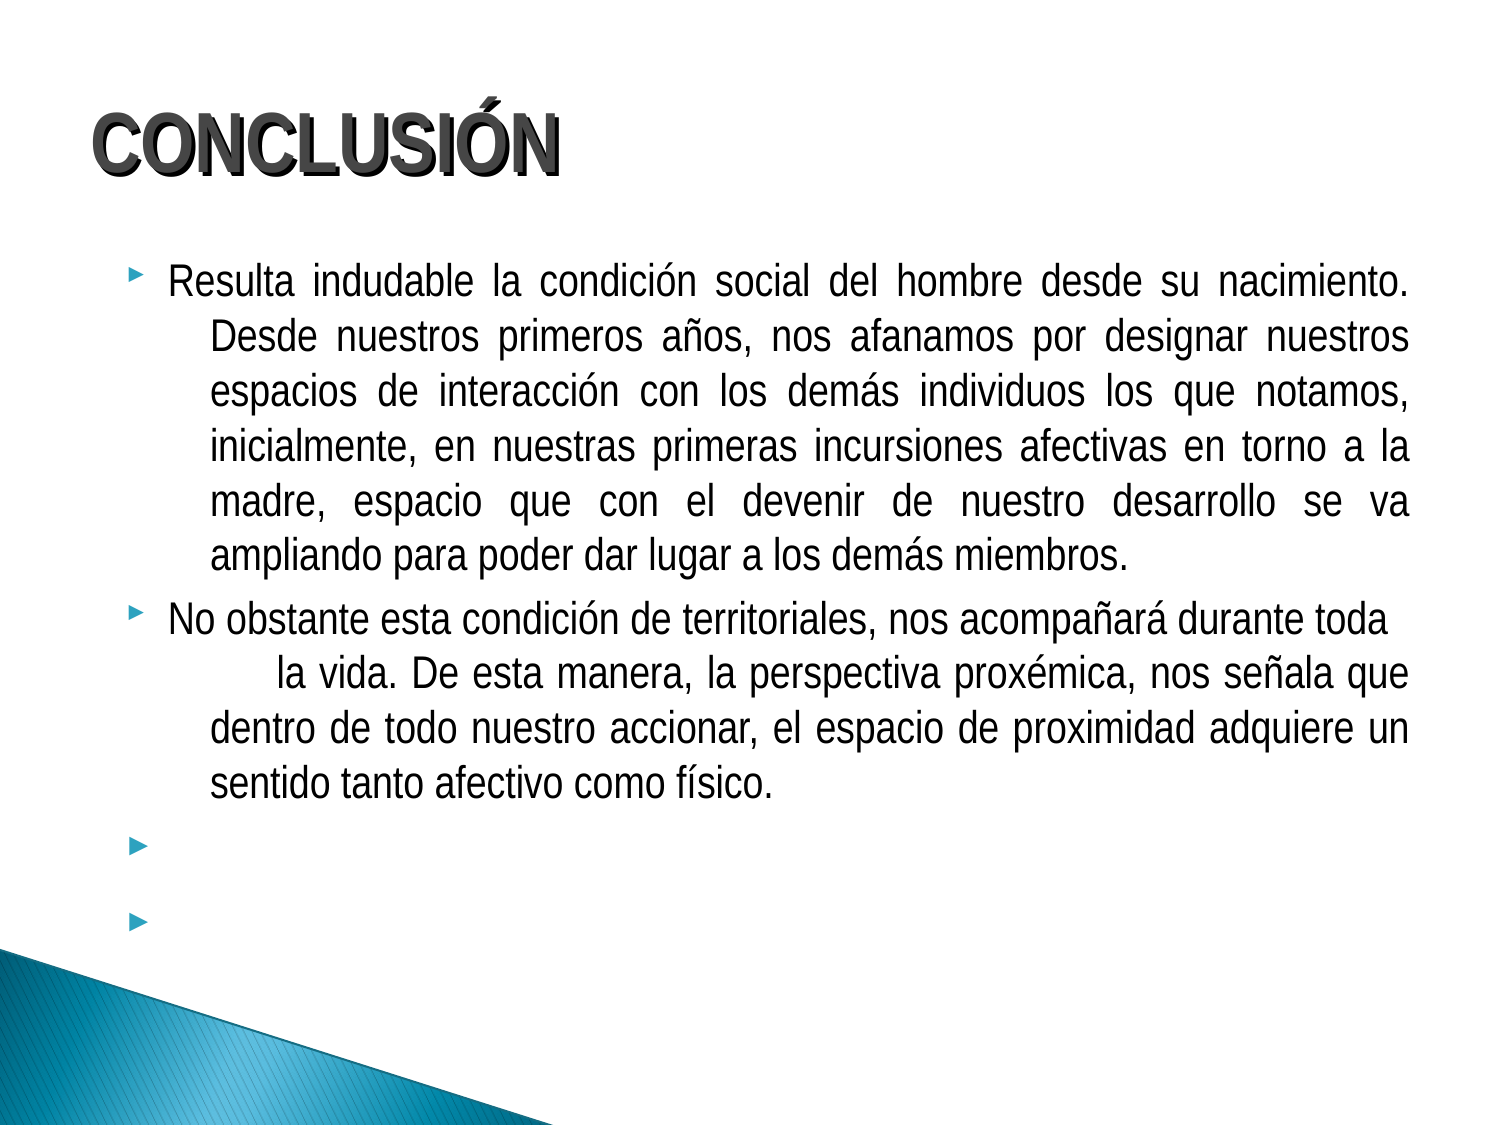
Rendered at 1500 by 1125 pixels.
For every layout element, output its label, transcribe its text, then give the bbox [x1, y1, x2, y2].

title CONCLUSIÓN [75, 45, 1426, 233]
list Resulta indudable la condición social del hombre desde su nacimiento. Desde nuestros primeros años, nos afanamos por designar nuestros espacios de interacción con los demás individuos los que notamos, inicialmente, en nuestras primeras incursiones afectivas en torno a la madre, espacio que con el devenir de nuestro desarrollo se va ampliando para poder dar lugar a los demás miembros. No obstante esta condición de territoriales, nos acompañará durante toda la vida. De esta manera, la perspectiva proxémica, nos señala que dentro de todo nuestro accionar, el espacio de proximidad adquiere un sentido tanto afectivo como físico. [75, 243, 1426, 986]
